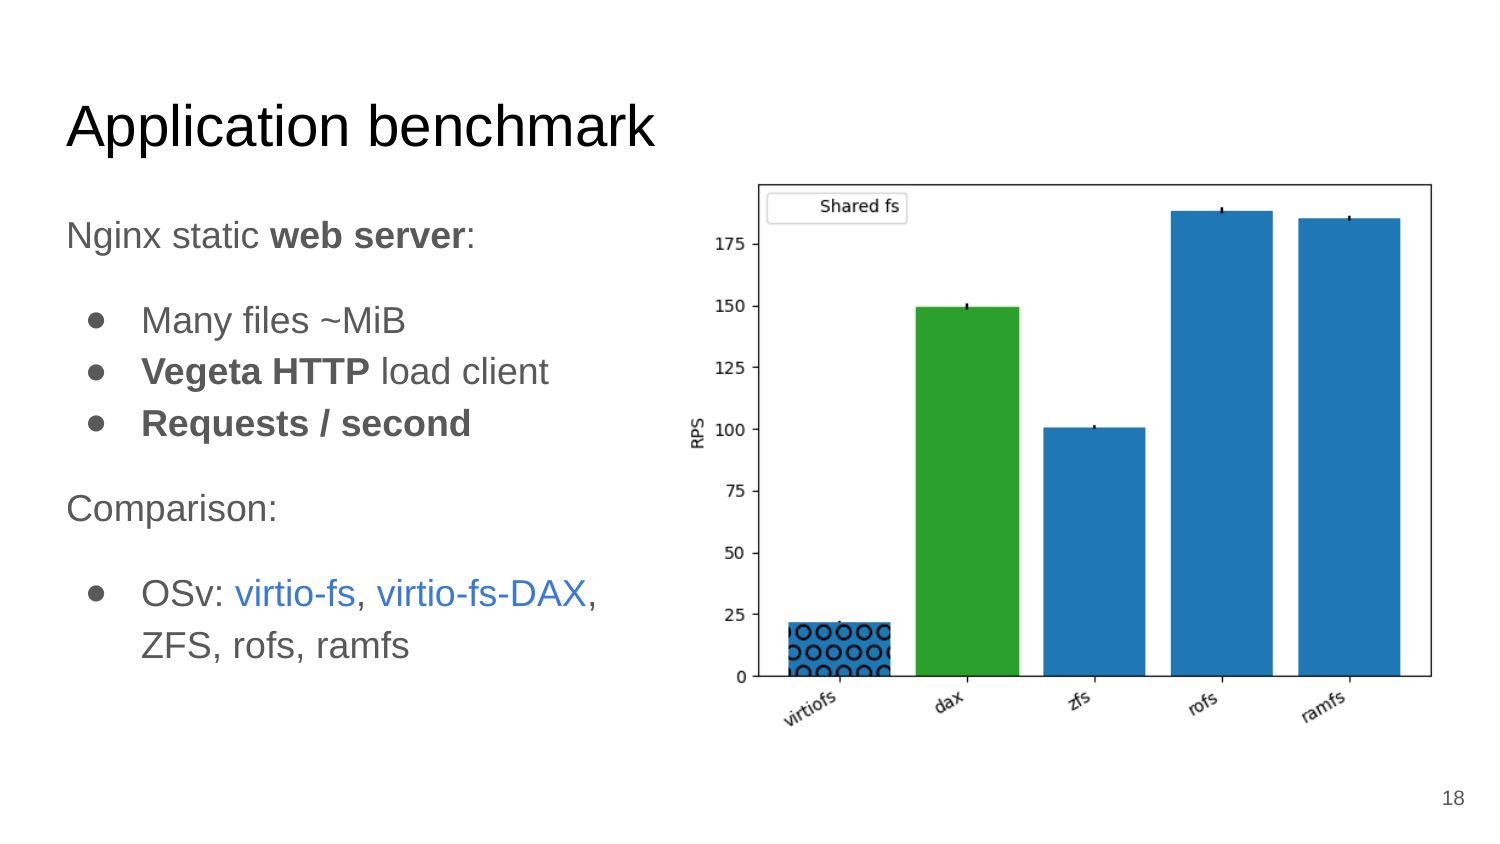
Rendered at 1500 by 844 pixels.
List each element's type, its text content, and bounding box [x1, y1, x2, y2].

slide_number <number> [1389, 764, 1480, 830]
picture [672, 166, 1449, 750]
list Nginx static web server: Many files ~MiB Vegeta HTTP load client Requests / second Comparison: OSv: virtio-fs, virtio-fs-DAX, ZFS, rofs, ramfs [51, 189, 672, 750]
title Application benchmark [51, 72, 1449, 167]
